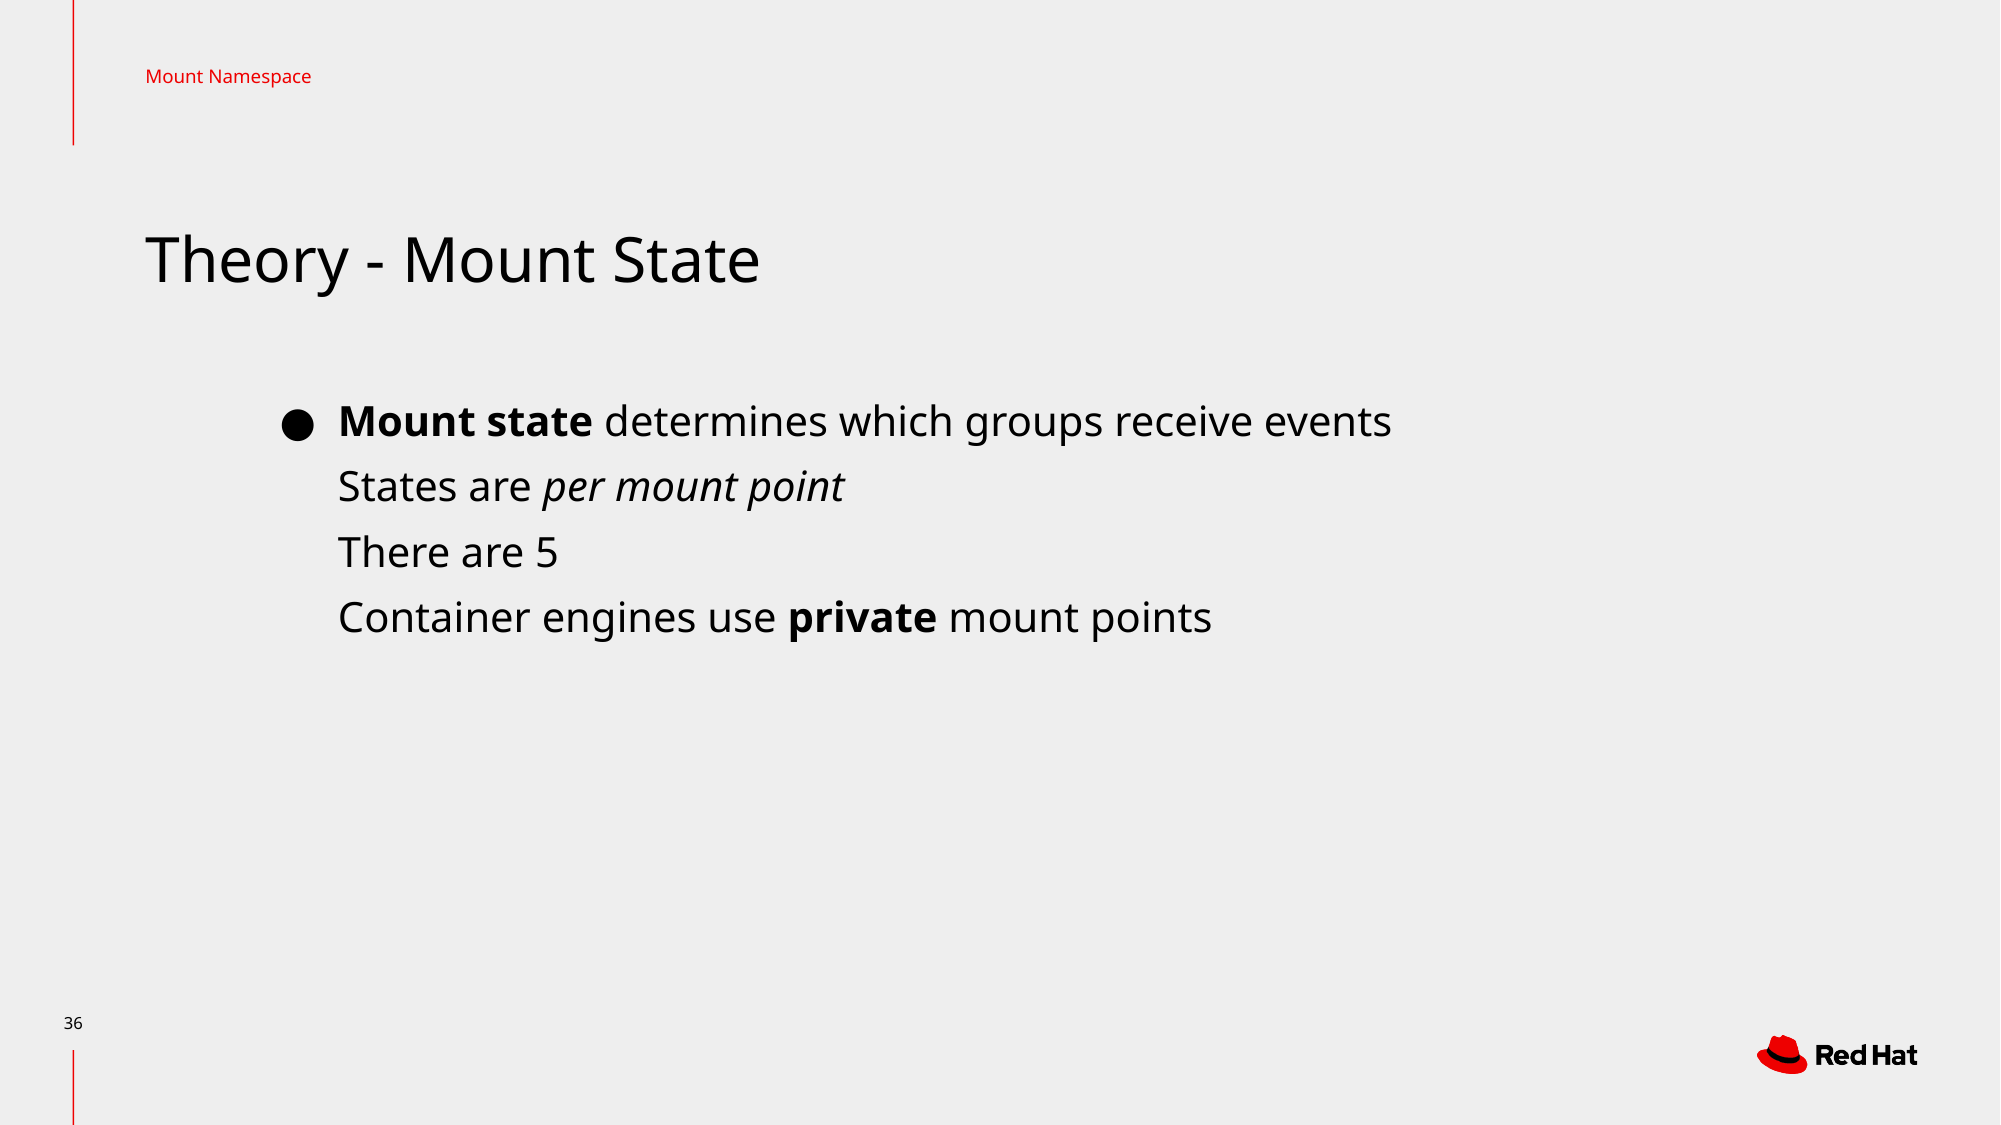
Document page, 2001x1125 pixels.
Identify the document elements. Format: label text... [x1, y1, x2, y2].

picture [1757, 1035, 1918, 1074]
slide_number <number> [13, 1012, 134, 1036]
title Mount state determines which groups receive events States are per mount point There are 5 Container engines use private mount points [262, 380, 1955, 912]
subtitle Mount Namespace [73, 9, 919, 143]
title Theory - Mount State [73, 193, 1713, 353]
